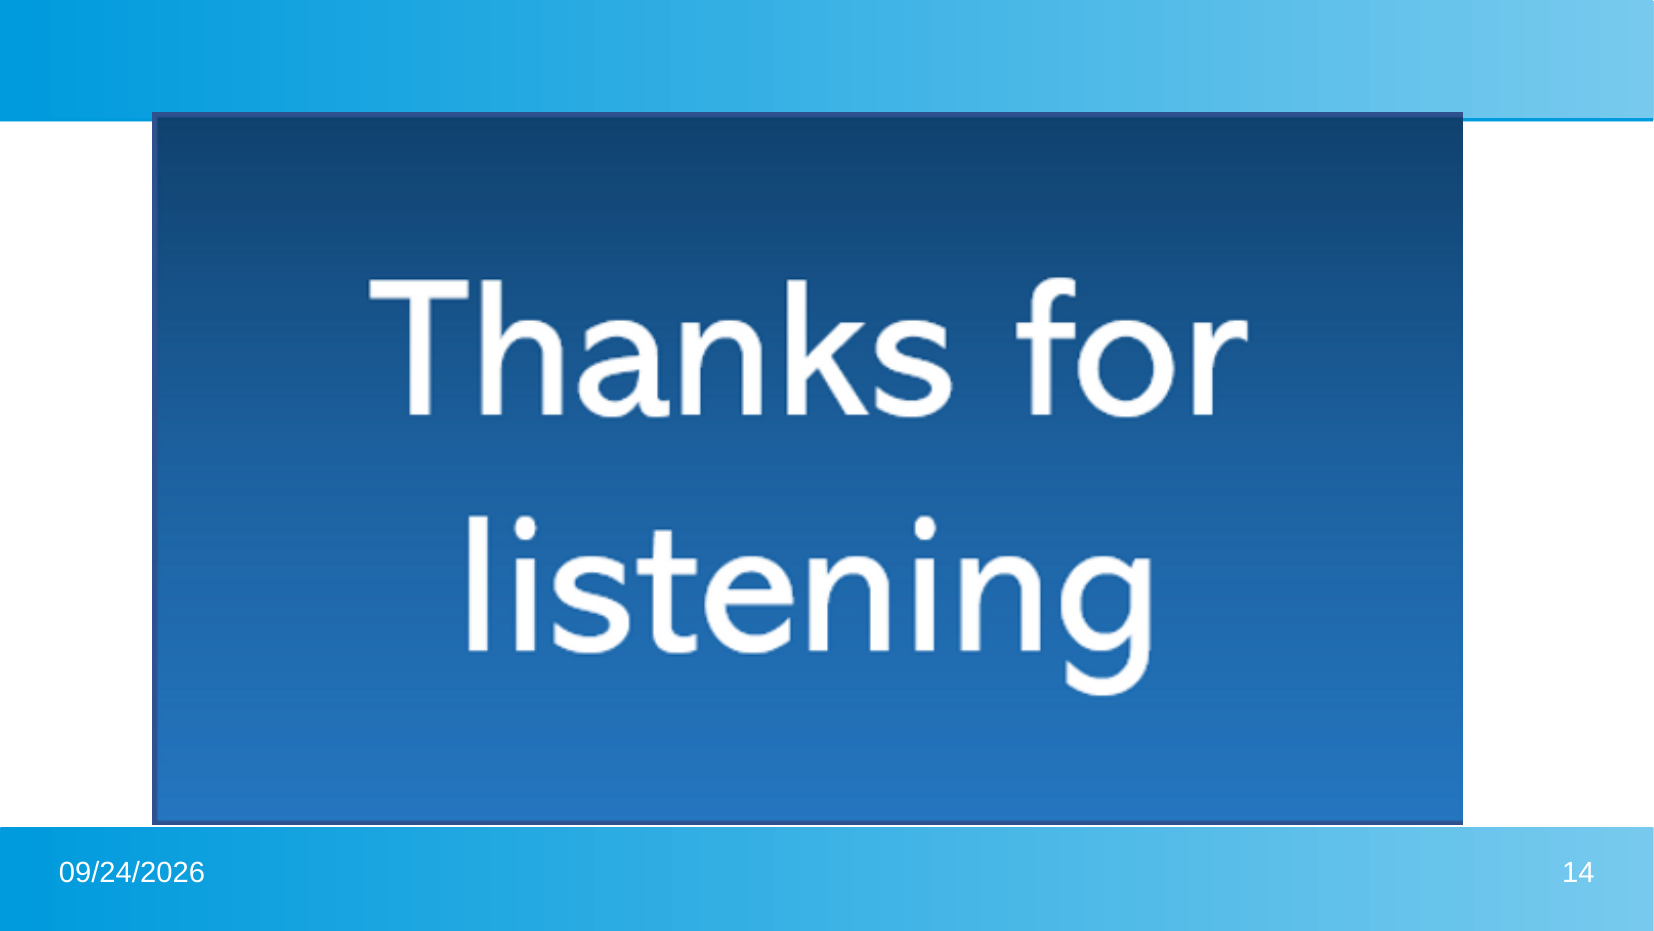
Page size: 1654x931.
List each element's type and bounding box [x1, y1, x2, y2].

picture [152, 112, 1463, 826]
